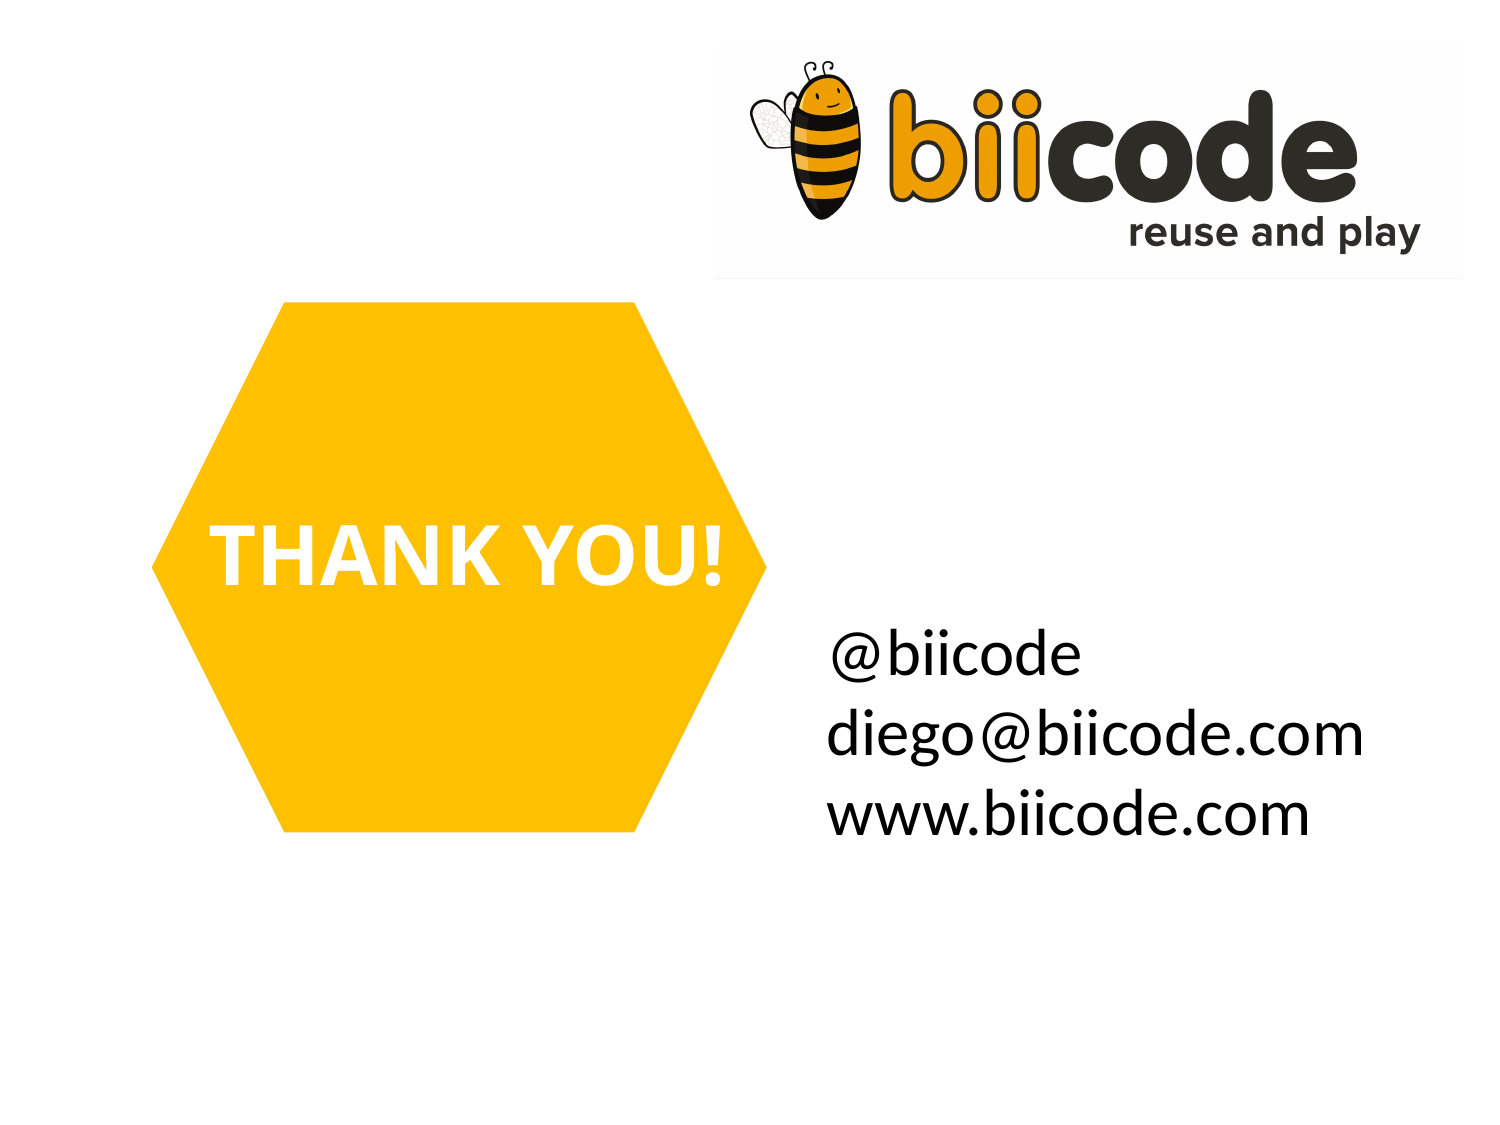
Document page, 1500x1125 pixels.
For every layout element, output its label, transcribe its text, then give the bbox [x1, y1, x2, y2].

text_box [744, 522, 767, 613]
text_box @biicode diego@biicode.com www.biicode.com [811, 601, 1397, 859]
picture [715, 46, 1463, 278]
text_box THANK YOU! [190, 467, 744, 662]
text_box [199, 662, 720, 833]
text_box [201, 302, 717, 467]
text_box [151, 490, 190, 644]
